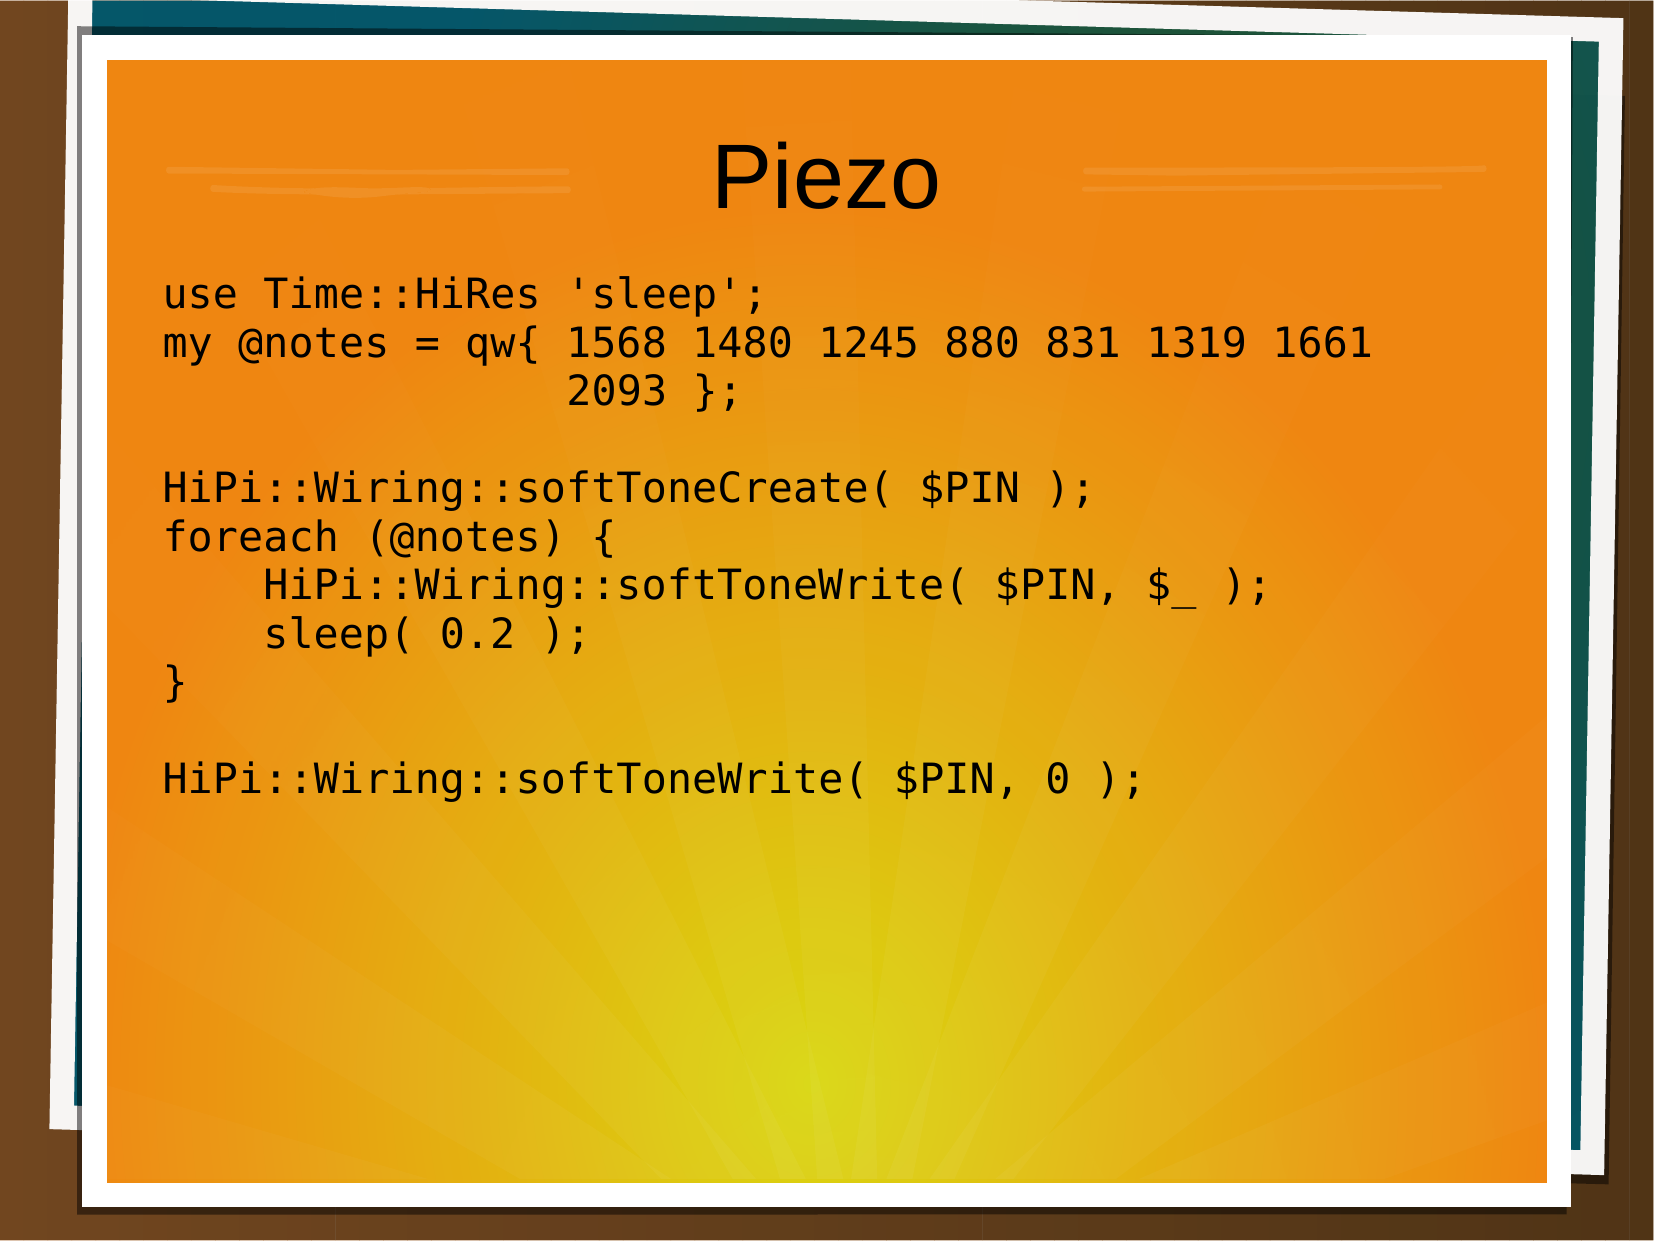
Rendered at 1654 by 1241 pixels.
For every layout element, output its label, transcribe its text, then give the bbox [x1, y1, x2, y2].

subtitle use Time::HiRes 'sleep'; my @notes = qw{ 1568 1480 1245 880 831 1319 1661 2093 }; HiPi::Wiring::softToneCreate( $PIN ); foreach (@notes) { HiPi::Wiring::softToneWrite( $PIN, $_ ); sleep( 0.2 ); } HiPi::Wiring::softToneWrite( $PIN, 0 ); [162, 270, 1492, 1065]
title Piezo [566, 78, 1087, 270]
